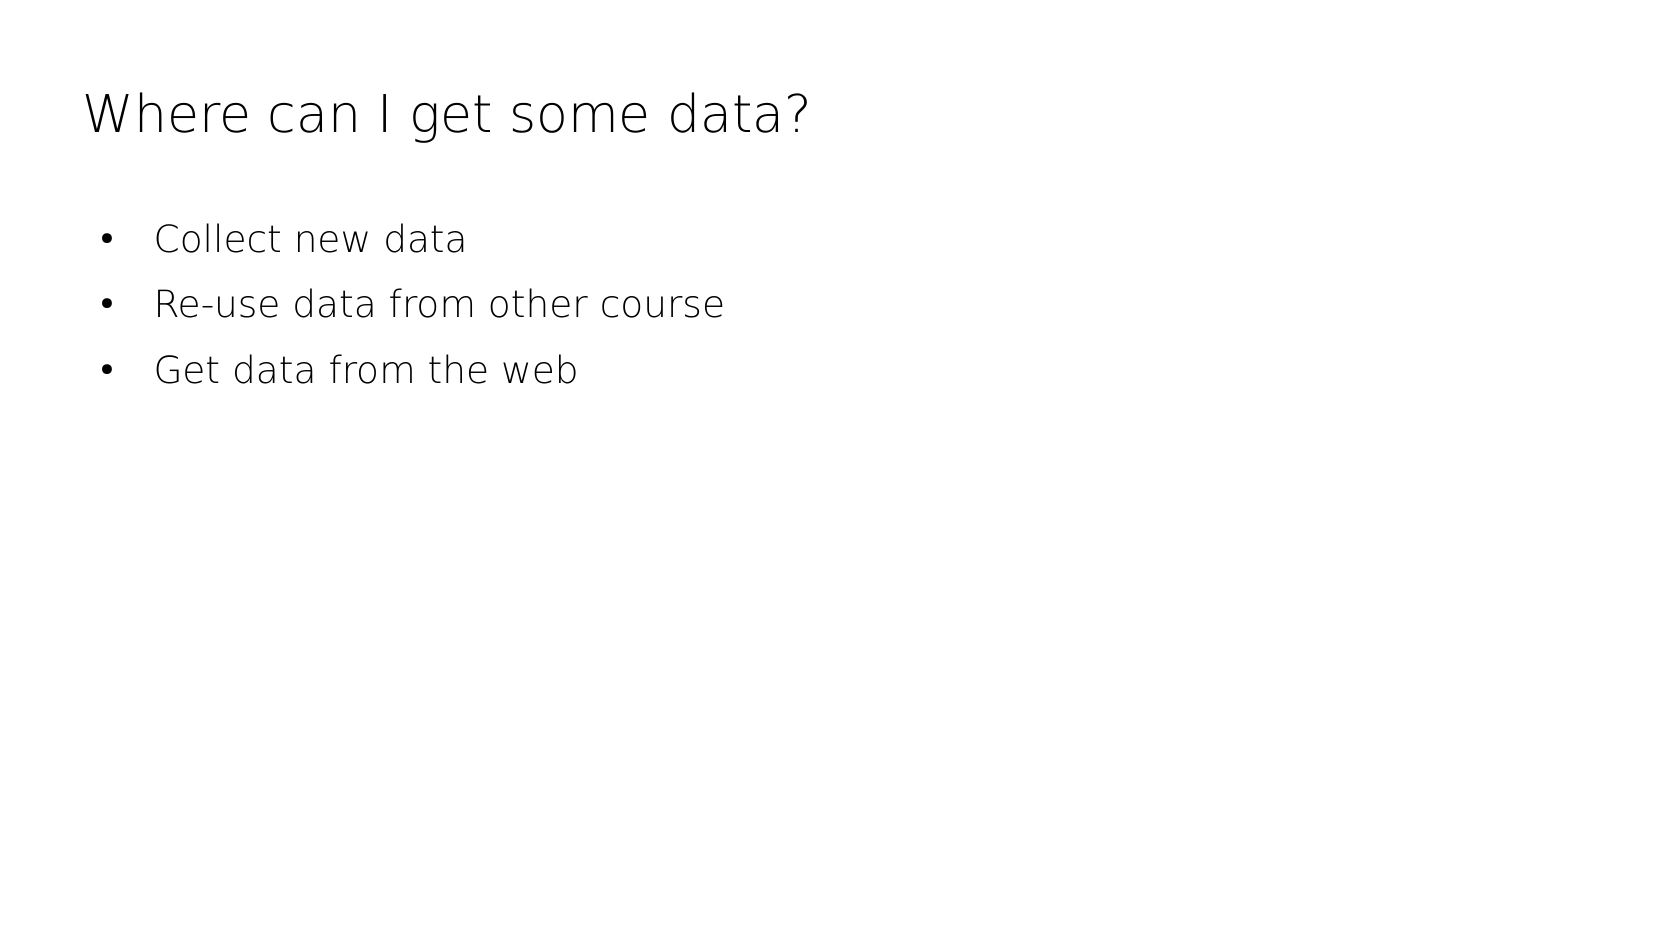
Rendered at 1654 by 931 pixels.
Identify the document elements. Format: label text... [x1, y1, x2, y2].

title Where can I get some data? [82, 37, 1571, 193]
list Collect new data Re-use data from other course Get data from the web [82, 217, 1571, 758]
